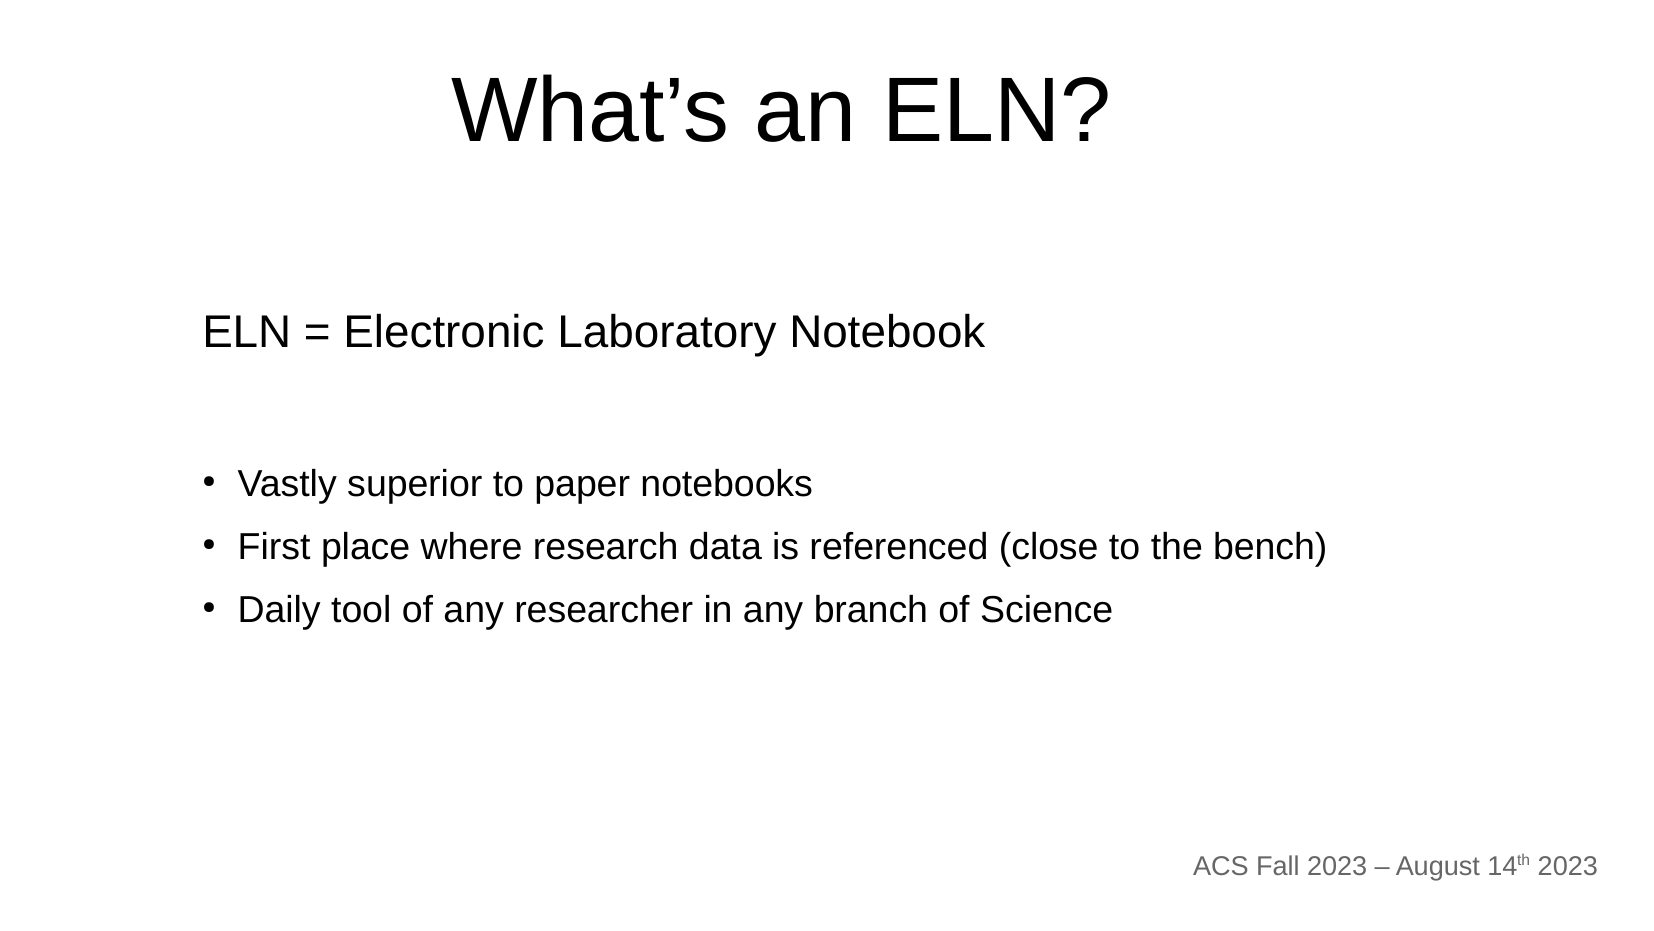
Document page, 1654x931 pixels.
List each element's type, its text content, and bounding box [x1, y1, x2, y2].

text_box ELN = Electronic Laboratory Notebook Vastly superior to paper notebooks First place where research data is referenced (close to the bench) Daily tool of any researcher in any branch of Science [187, 298, 1463, 638]
title What’s an ELN? [37, 32, 1526, 188]
text_box ACS Fall 2023 – August 14th 2023 [1162, 843, 1613, 901]
